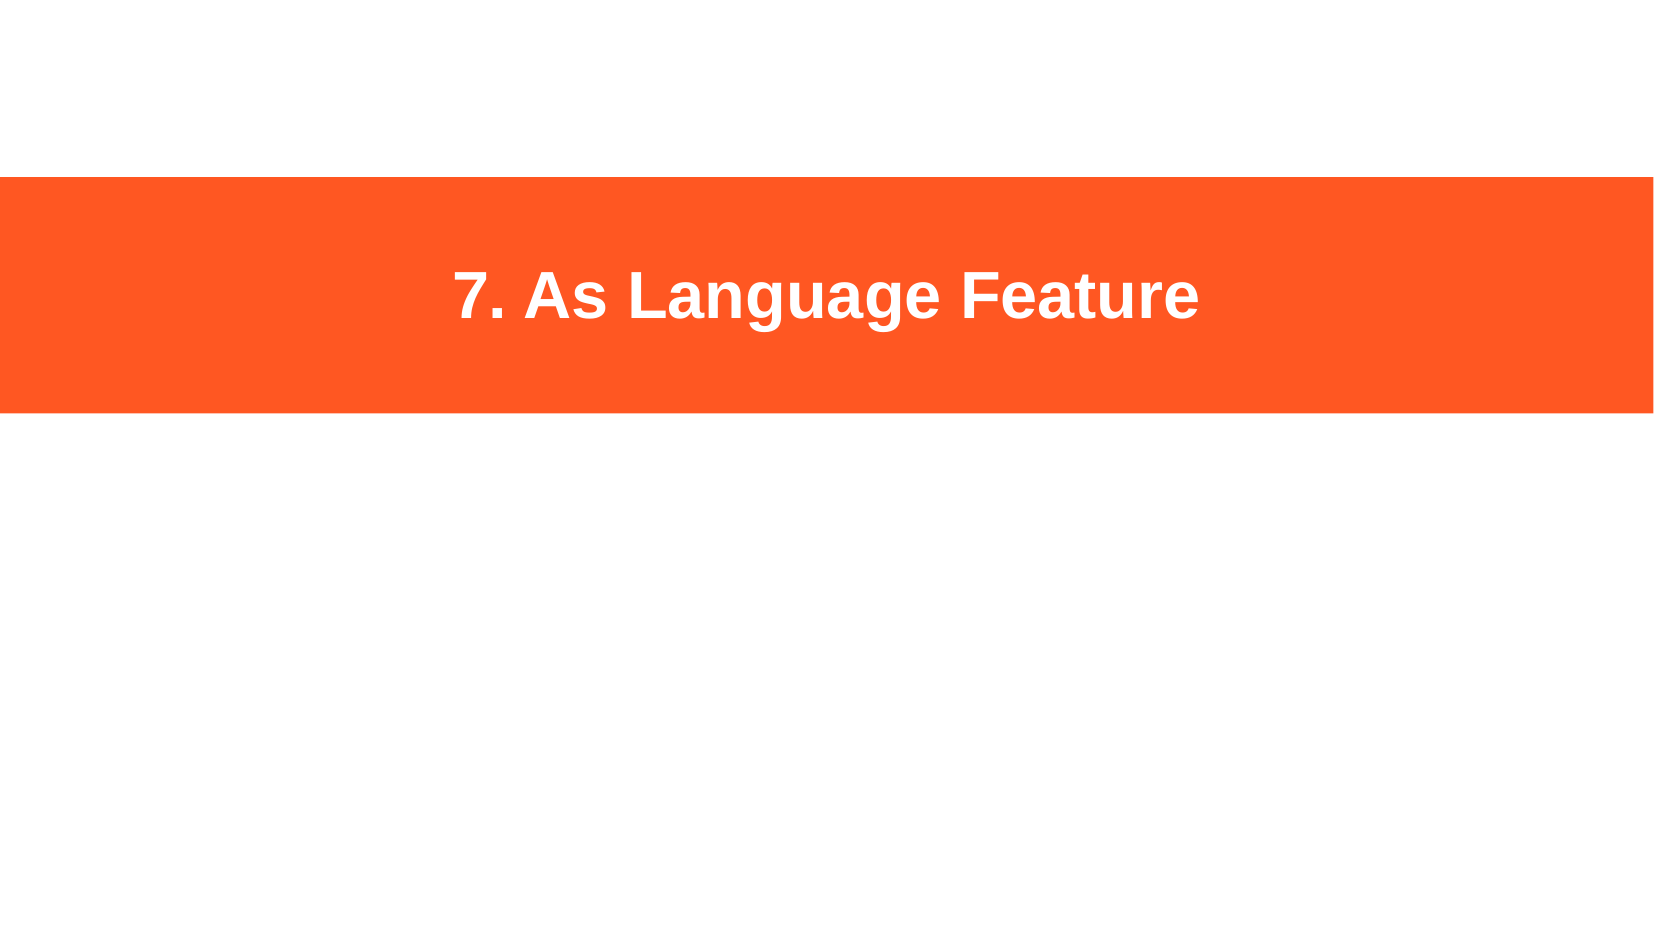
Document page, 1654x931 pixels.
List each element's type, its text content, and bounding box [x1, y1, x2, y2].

title 7. As Language Feature [0, 177, 1654, 414]
